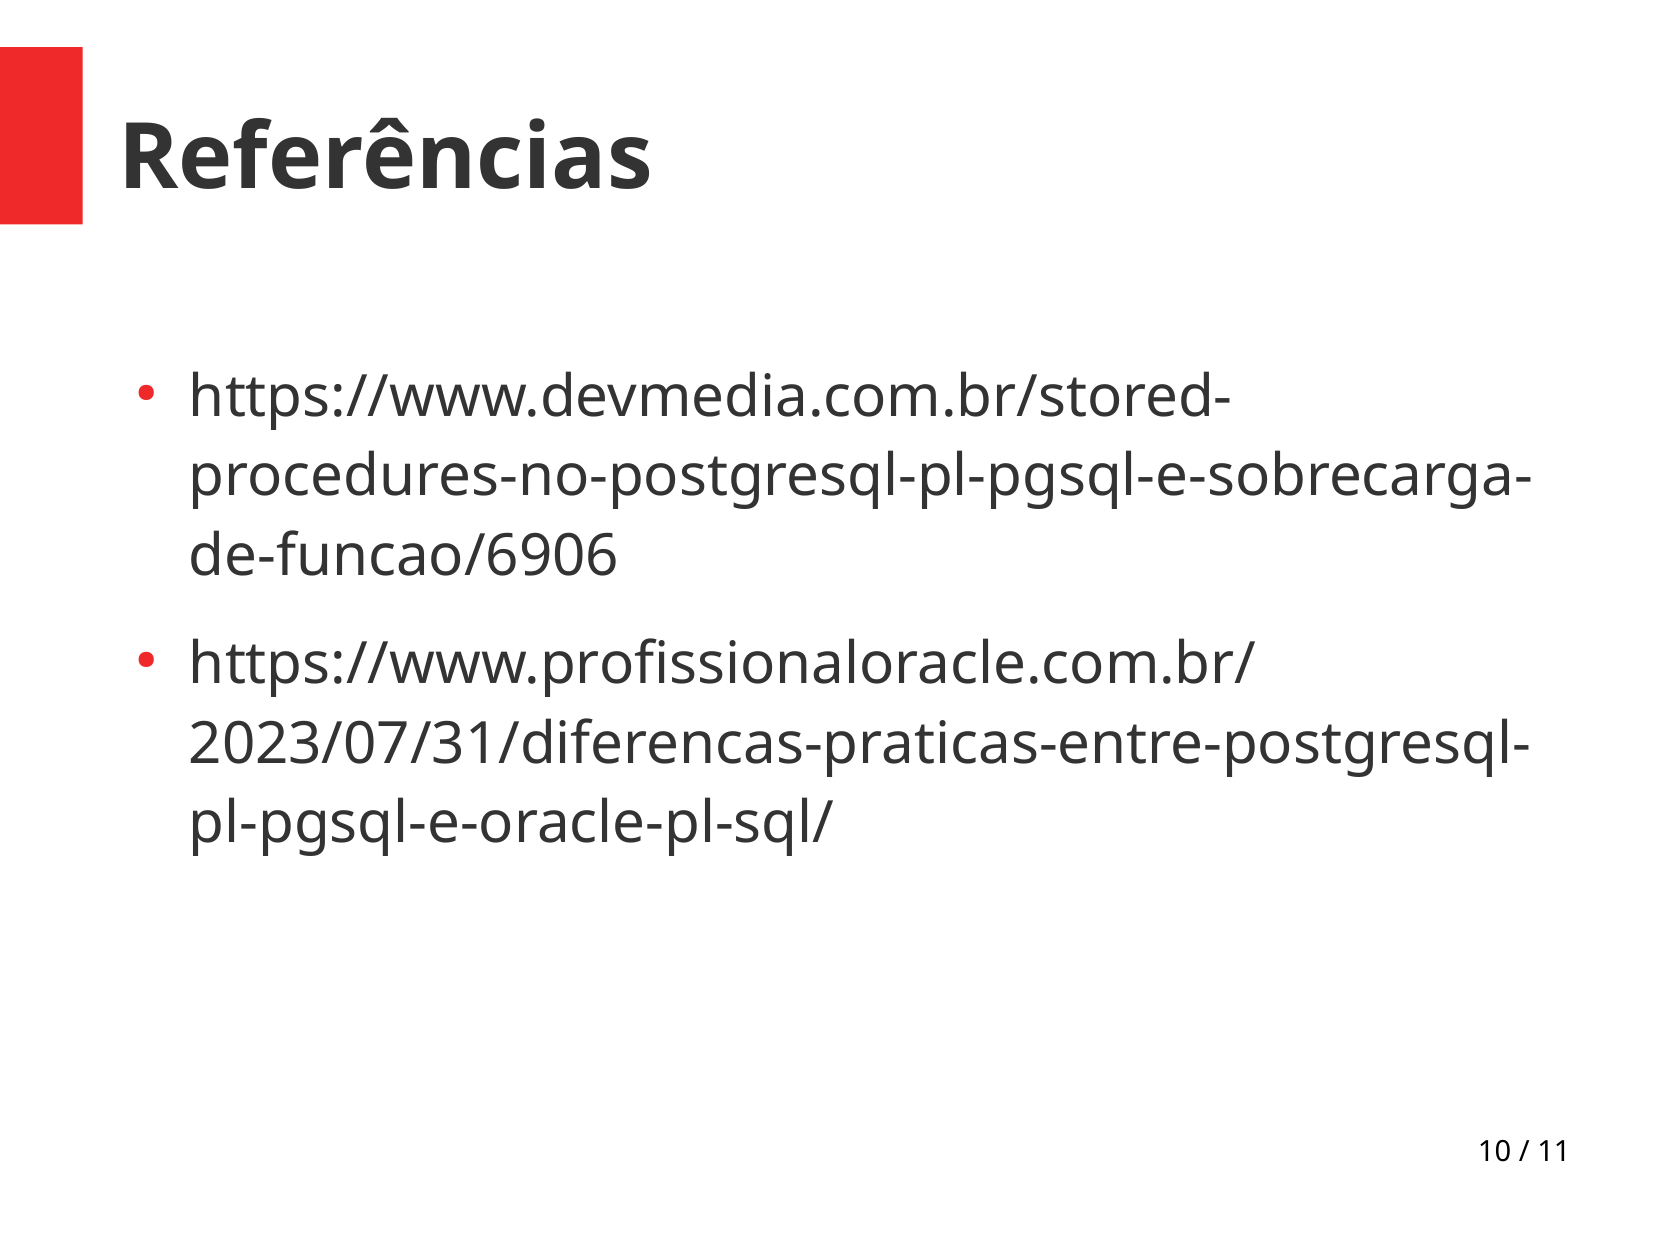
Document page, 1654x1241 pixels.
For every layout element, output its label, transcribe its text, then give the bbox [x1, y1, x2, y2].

list https://www.devmedia.com.br/stored-procedures-no-postgresql-pl-pgsql-e-sobrecarga-de-funcao/6906 https://www.profissionaloracle.com.br/2023/07/31/diferencas-praticas-entre-postgresql-pl-pgsql-e-oracle-pl-sql/ [118, 354, 1536, 1074]
title Referências [118, 49, 1571, 257]
